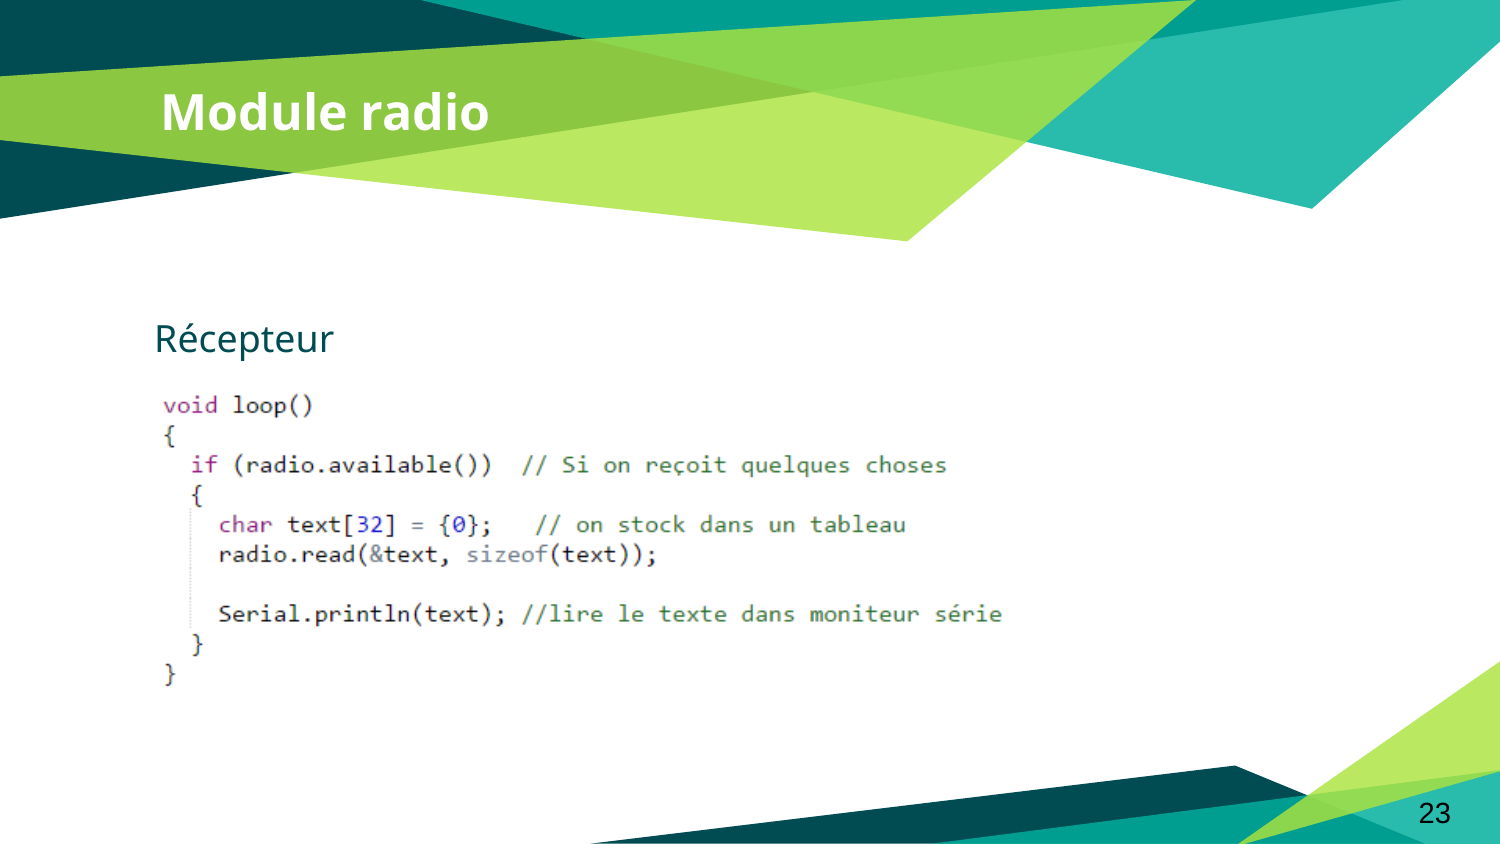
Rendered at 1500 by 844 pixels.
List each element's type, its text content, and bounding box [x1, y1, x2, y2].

title Module radio [145, 65, 1355, 206]
picture [157, 388, 1058, 694]
list Récepteur [139, 299, 724, 378]
slide_number <number> [1403, 779, 1494, 844]
